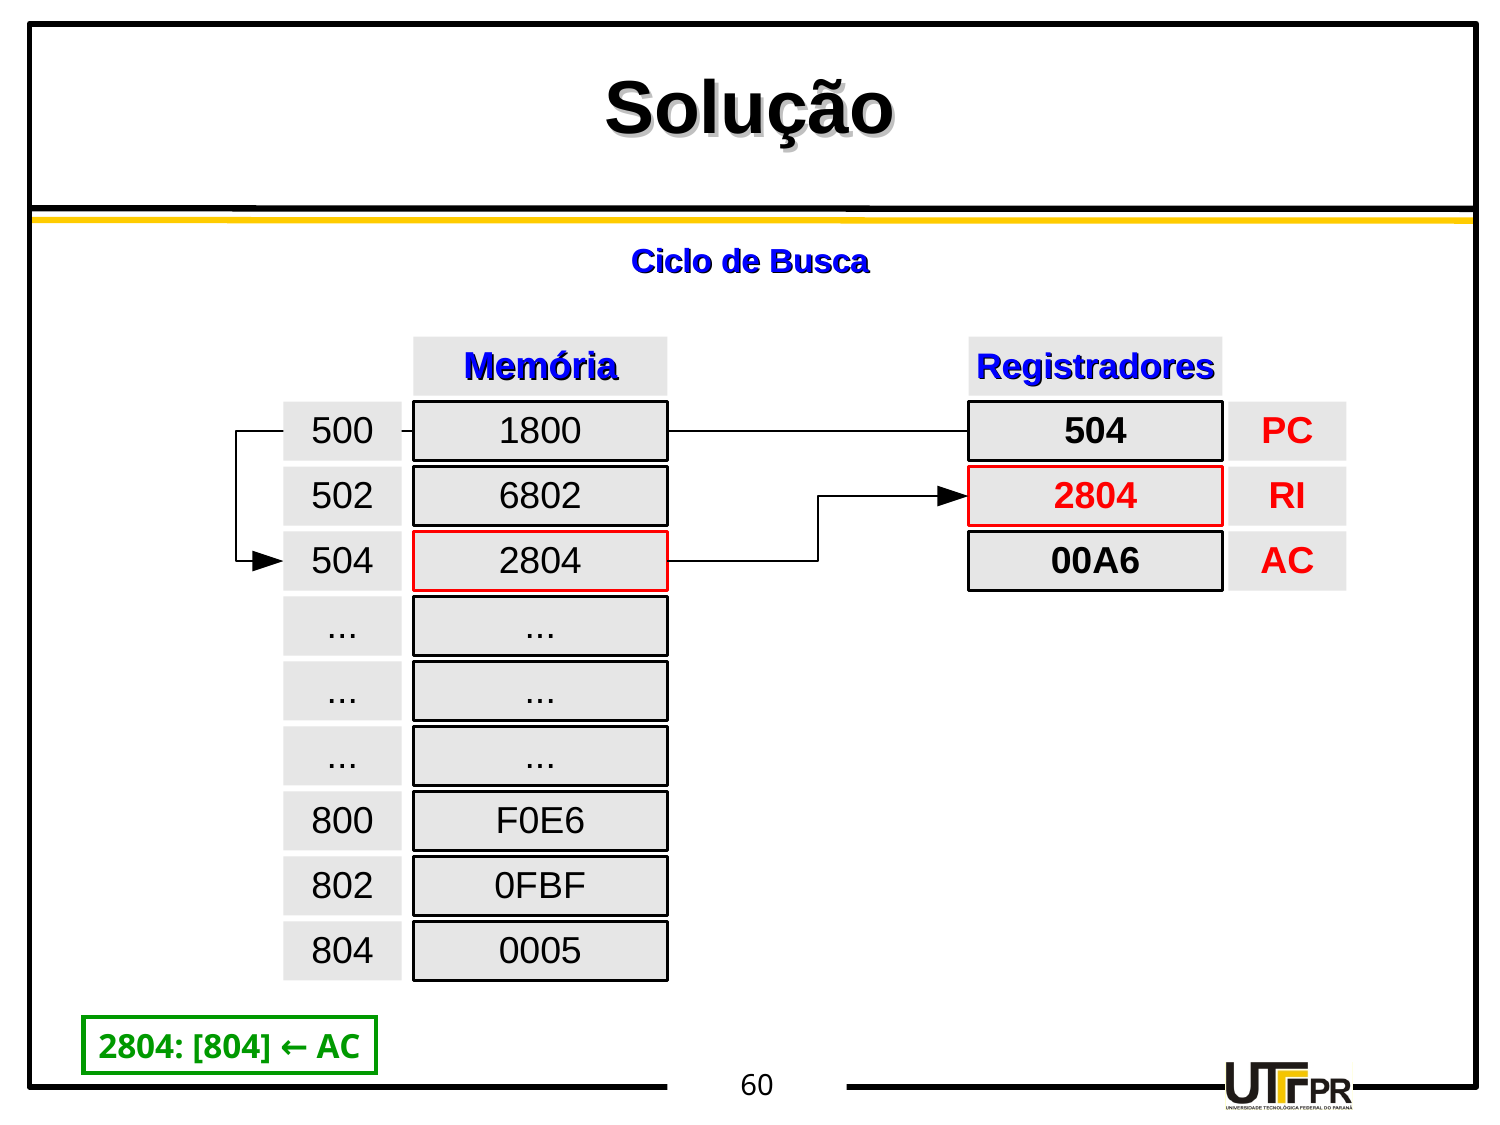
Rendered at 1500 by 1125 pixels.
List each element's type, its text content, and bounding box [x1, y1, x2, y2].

text_box F0E6 [413, 791, 668, 851]
text_box 804 [283, 921, 402, 981]
text_box ... [413, 661, 668, 721]
text_box 0FBF [413, 856, 668, 916]
text_box ... [283, 661, 402, 721]
text_box Ciclo de Busca [616, 231, 884, 287]
text_box 800 [283, 791, 402, 851]
text_box 2804: [804] ← AC [83, 1017, 376, 1073]
title Solução [41, 65, 1459, 159]
text_box PC [1228, 401, 1347, 461]
text_box ... [283, 596, 402, 656]
picture [1225, 1062, 1353, 1110]
text_box 6802 [413, 466, 668, 526]
text_box 00A6 [968, 531, 1223, 591]
text_box Memória [413, 336, 668, 396]
text_box Registradores [968, 336, 1223, 396]
text_box 2804 [413, 531, 668, 591]
text_box ... [413, 726, 668, 786]
text_box 504 [283, 531, 402, 591]
text_box 504 [968, 401, 1223, 461]
text_box 0005 [413, 921, 668, 981]
text_box RI [1228, 466, 1347, 526]
text_box AC [1228, 531, 1347, 591]
text_box ... [413, 596, 668, 656]
text_box 500 [283, 401, 402, 461]
text_box 1800 [413, 401, 668, 461]
text_box 2804 [968, 466, 1223, 526]
text_box ... [283, 726, 402, 786]
text_box 802 [283, 856, 402, 916]
text_box 502 [283, 466, 402, 526]
